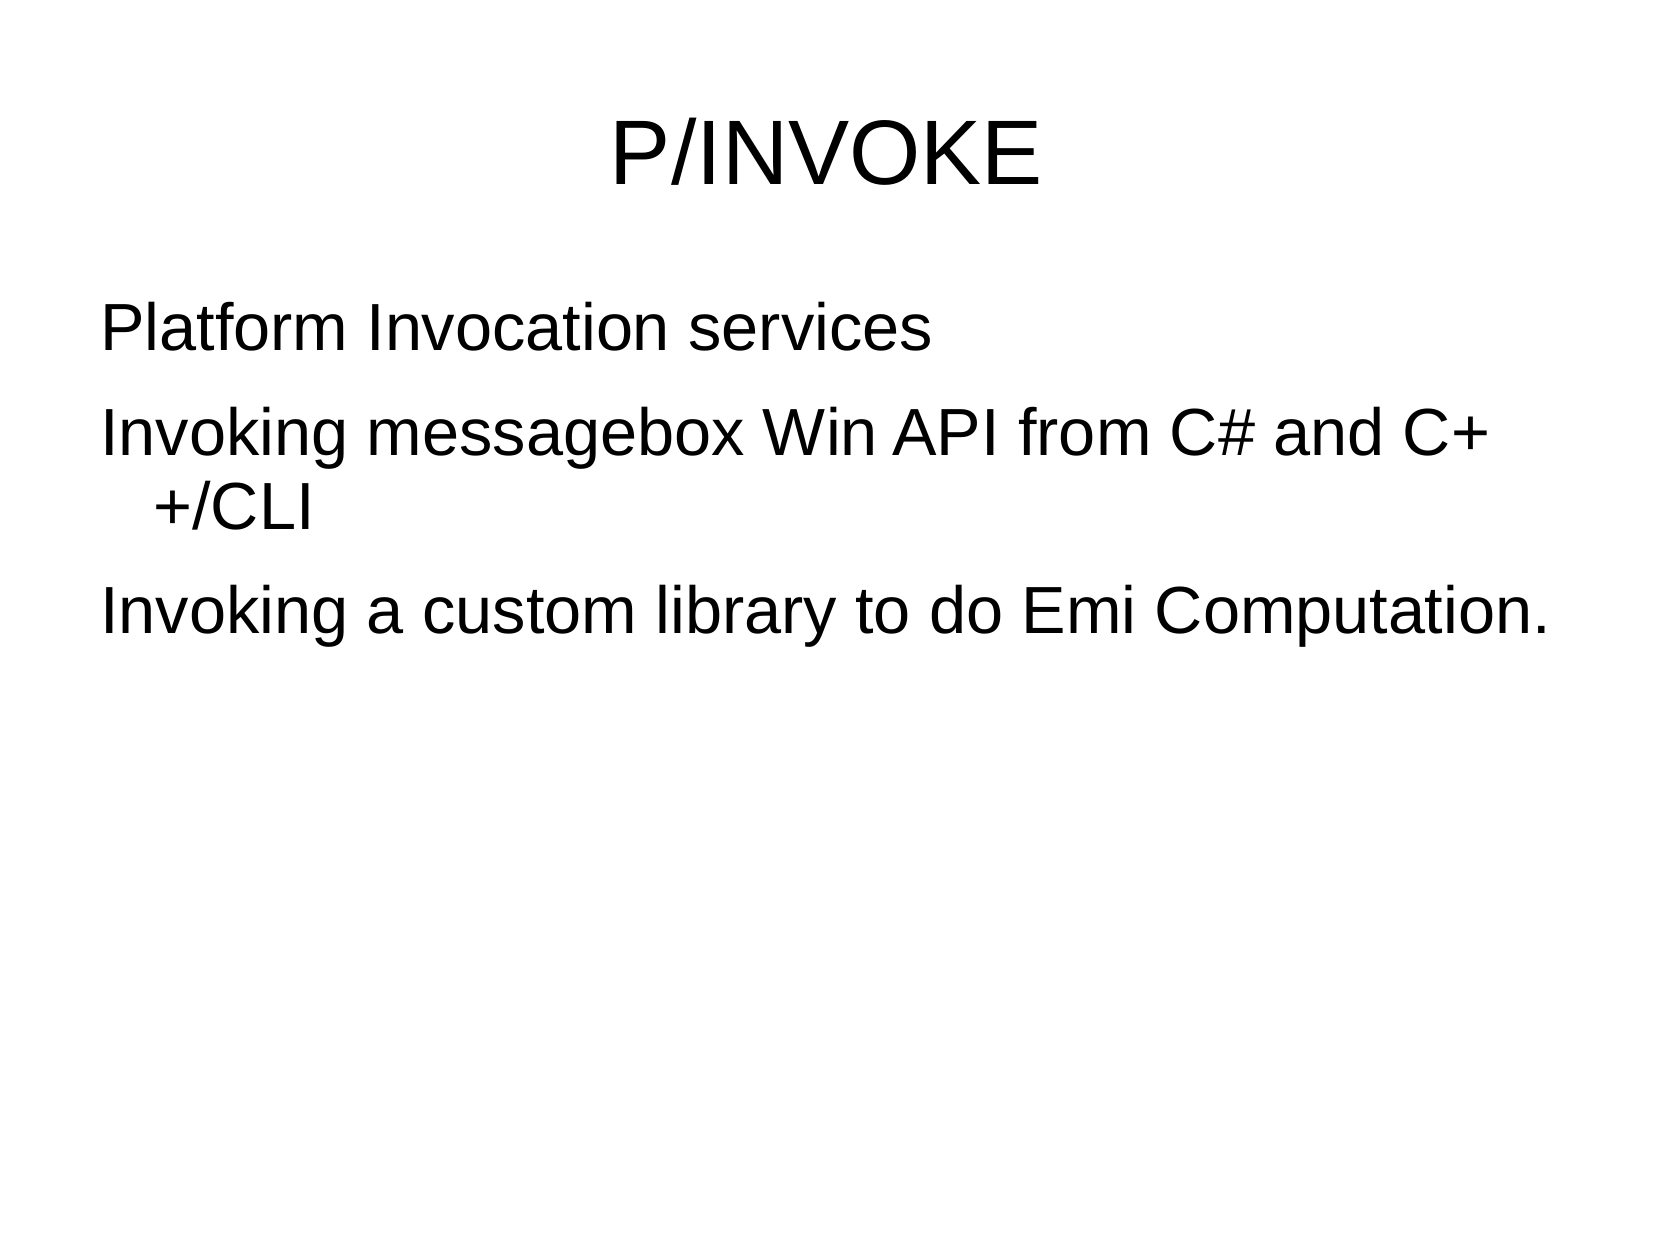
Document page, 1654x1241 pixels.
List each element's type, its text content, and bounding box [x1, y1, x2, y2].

title P/INVOKE [82, 56, 1571, 250]
list Platform Invocation services Invoking messagebox Win API from C# and C++/CLI Invoking a custom library to do Emi Computation. [82, 290, 1571, 1094]
